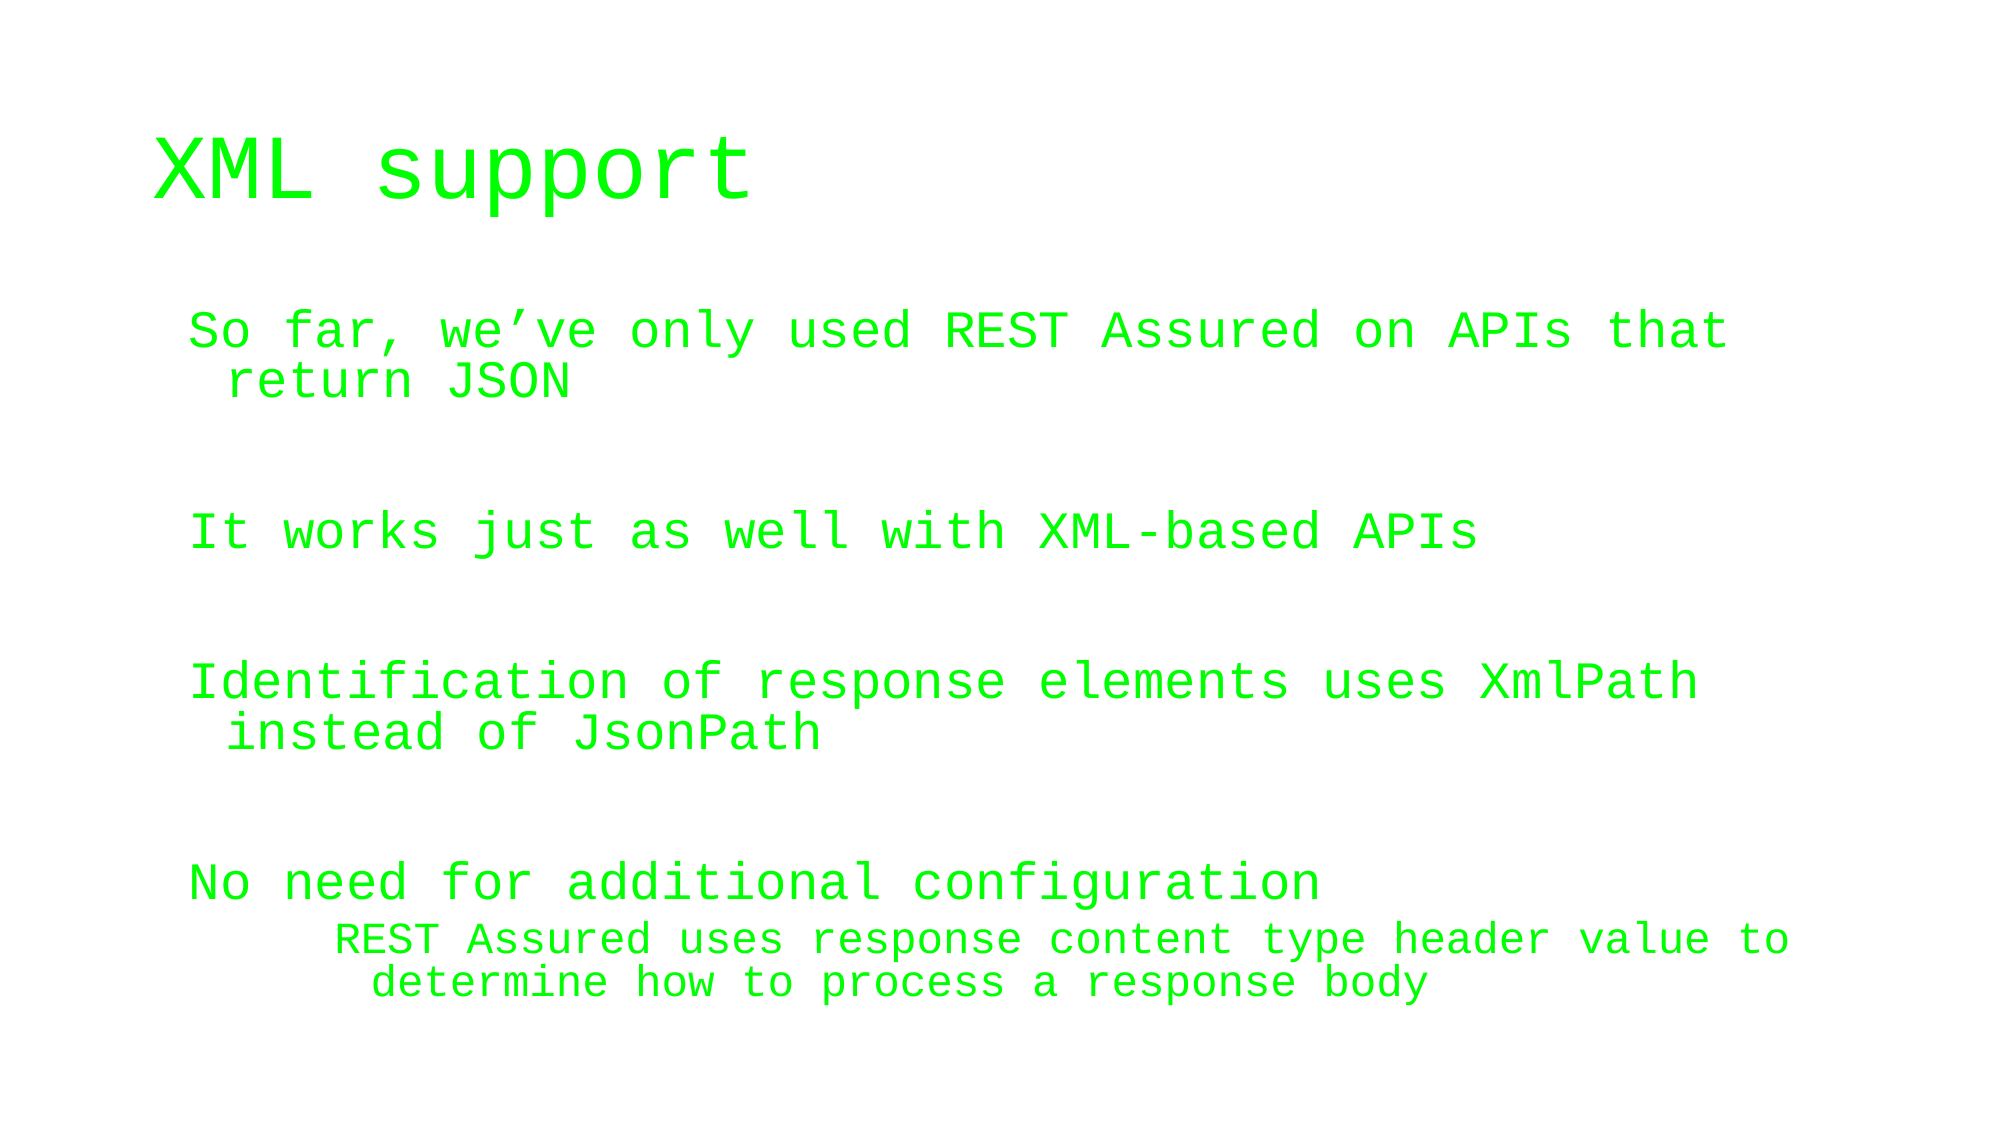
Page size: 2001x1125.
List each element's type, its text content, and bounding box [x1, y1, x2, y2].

title XML support [137, 59, 1863, 278]
list So far, we’ve only used REST Assured on APIs that return JSON It works just as well with XML-based APIs Identification of response elements uses XmlPath instead of JsonPath No need for additional configuration REST Assured uses response content type header value to determine how to process a response body [137, 299, 1863, 1014]
